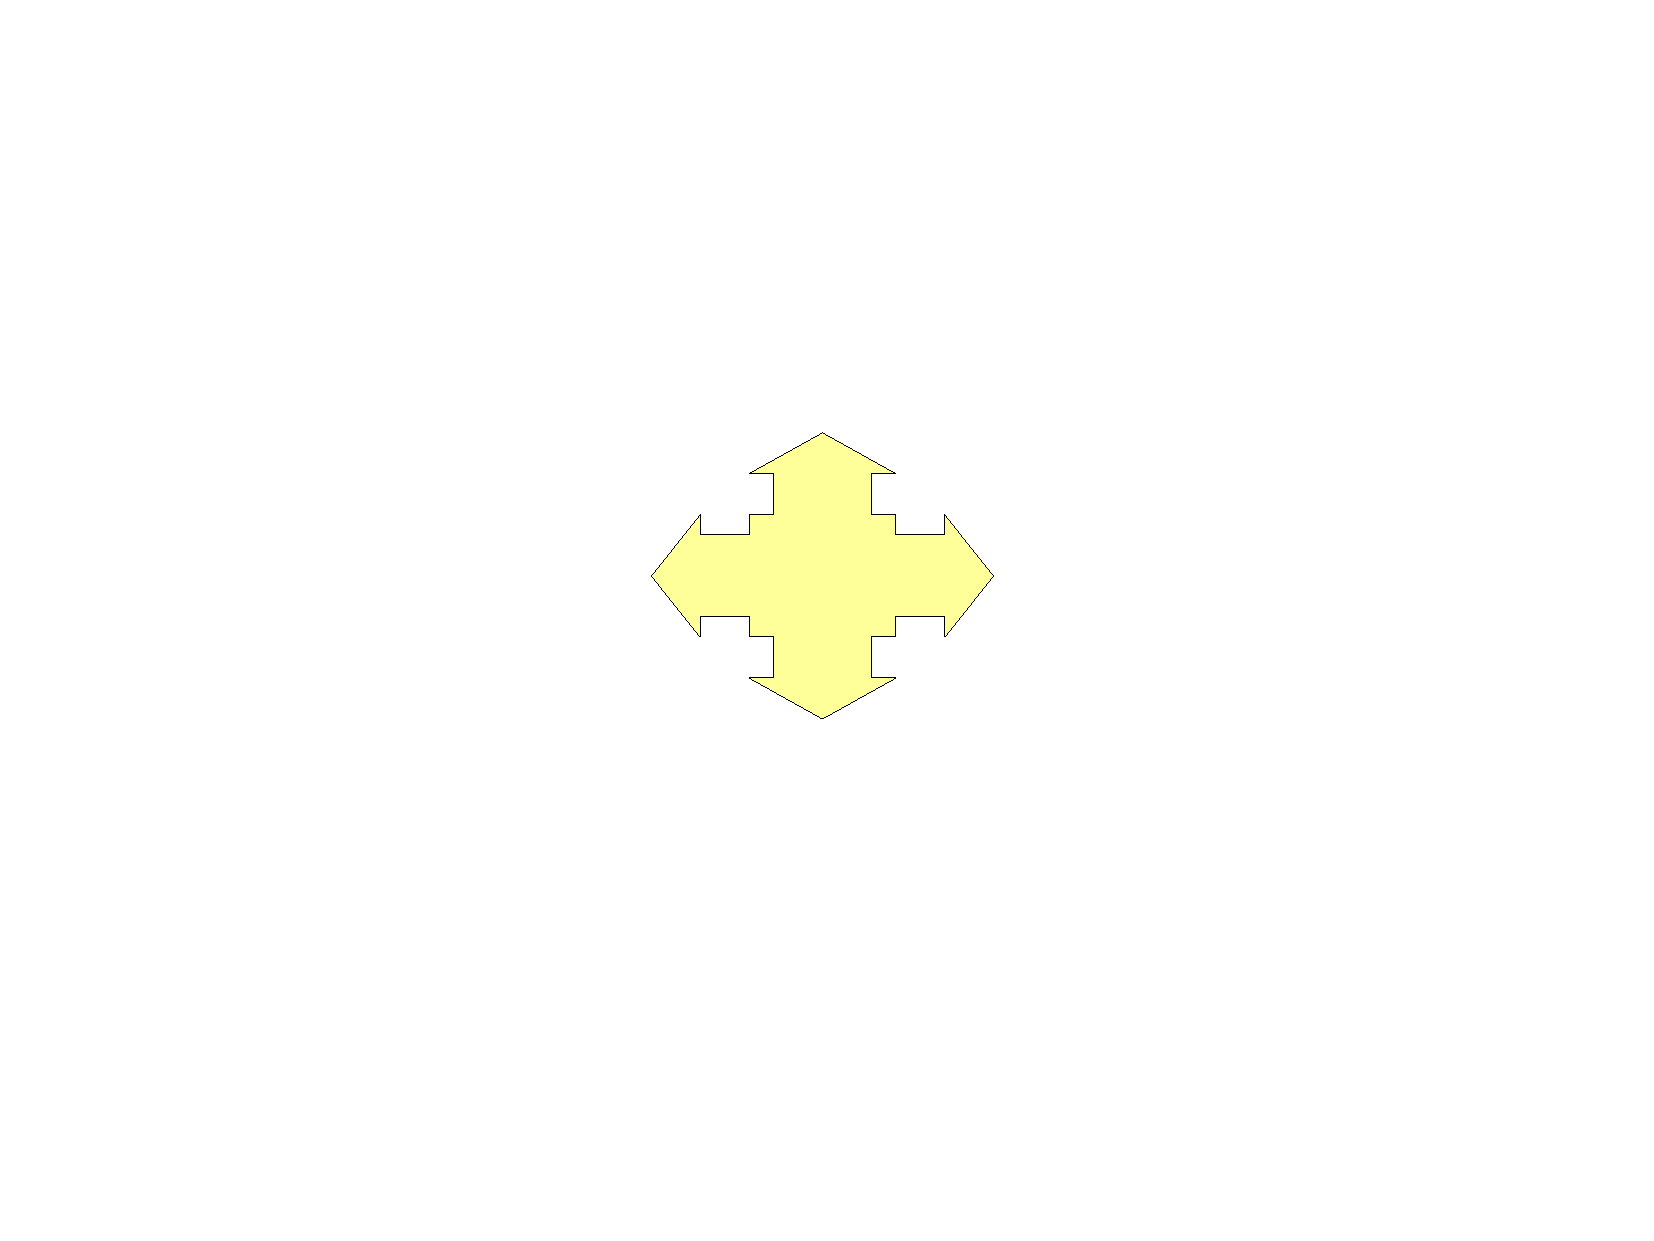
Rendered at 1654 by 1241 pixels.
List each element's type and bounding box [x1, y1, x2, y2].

text_box [651, 432, 994, 719]
